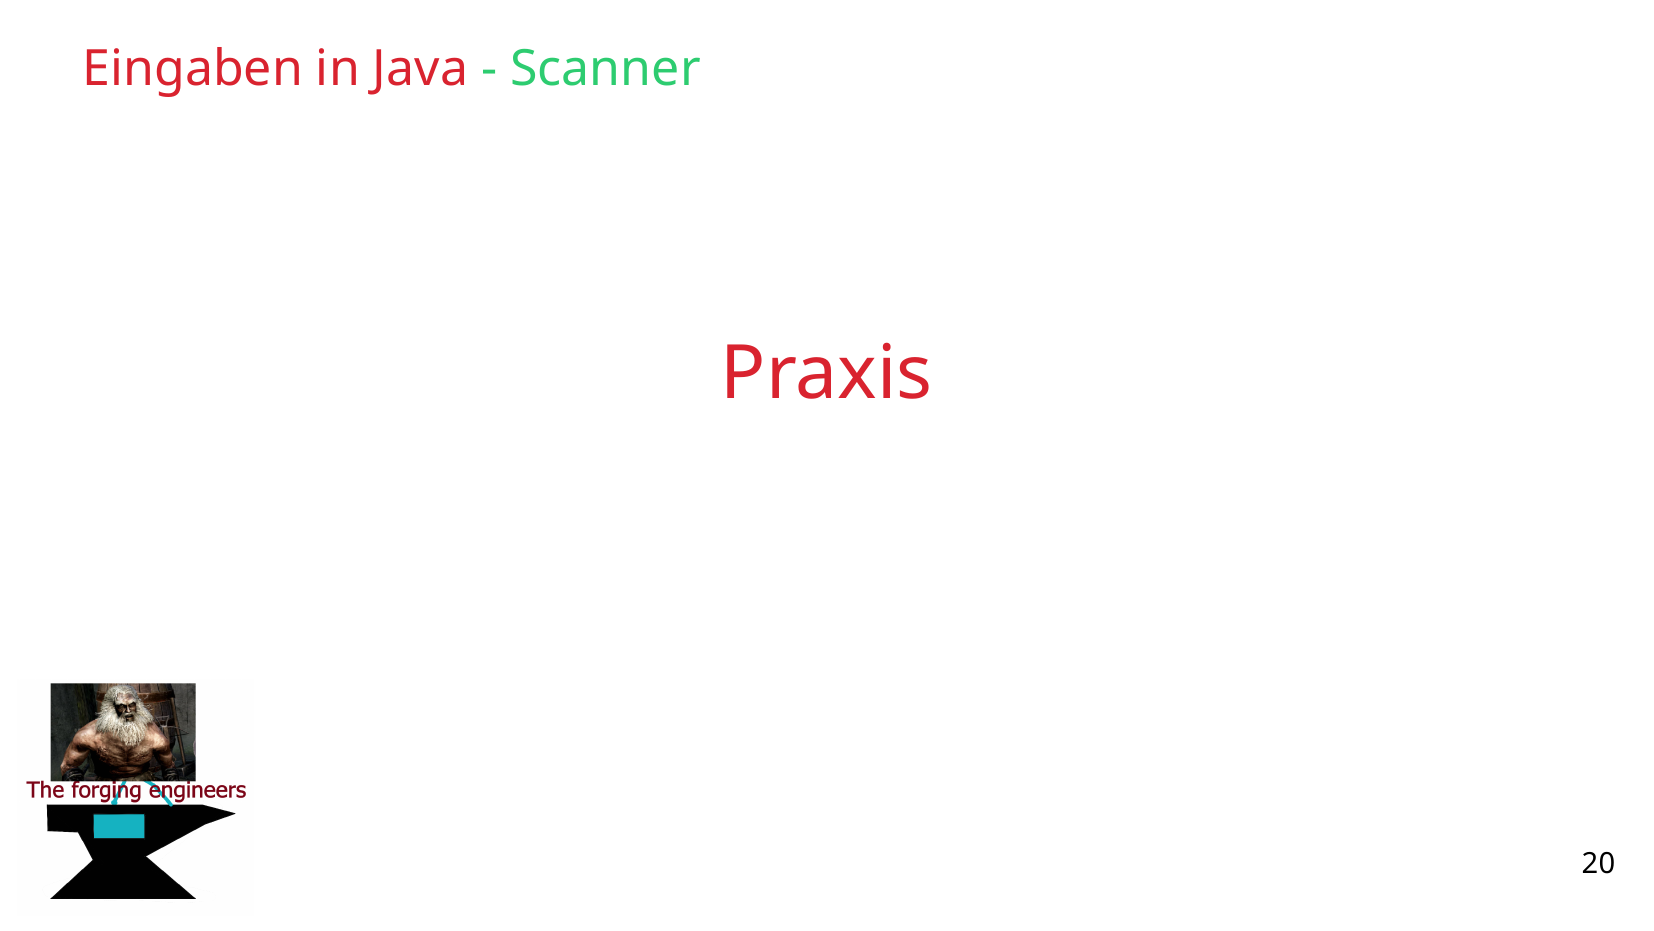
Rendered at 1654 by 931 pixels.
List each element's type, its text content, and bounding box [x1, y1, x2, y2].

picture [17, 679, 254, 916]
title Eingaben in Java - Scanner [82, 37, 1571, 95]
text_box Praxis [82, 324, 1571, 413]
